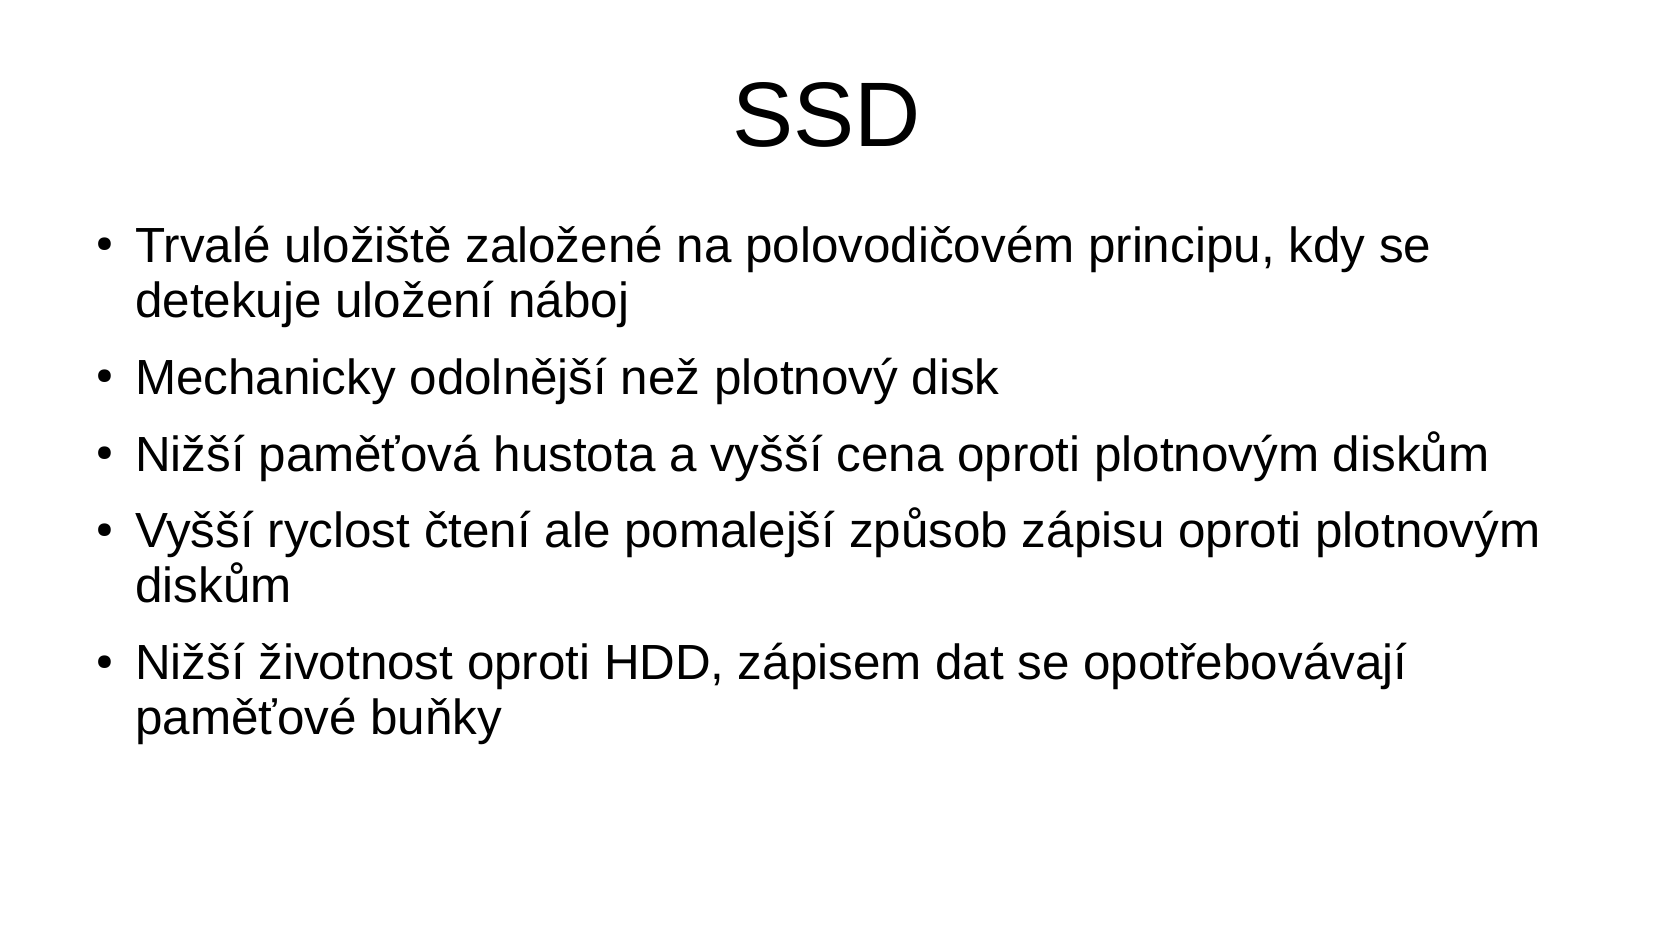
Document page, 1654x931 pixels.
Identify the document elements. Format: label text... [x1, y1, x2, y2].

title SSD [82, 37, 1571, 193]
list Trvalé uložiště založené na polovodičovém principu, kdy se detekuje uložení náboj Mechanicky odolnější než plotnový disk Nižší paměťová hustota a vyšší cena oproti plotnovým diskům Vyšší ryclost čtení ale pomalejší způsob zápisu oproti plotnovým diskům Nižší životnost oproti HDD, zápisem dat se opotřebovávají paměťové buňky [82, 217, 1571, 758]
